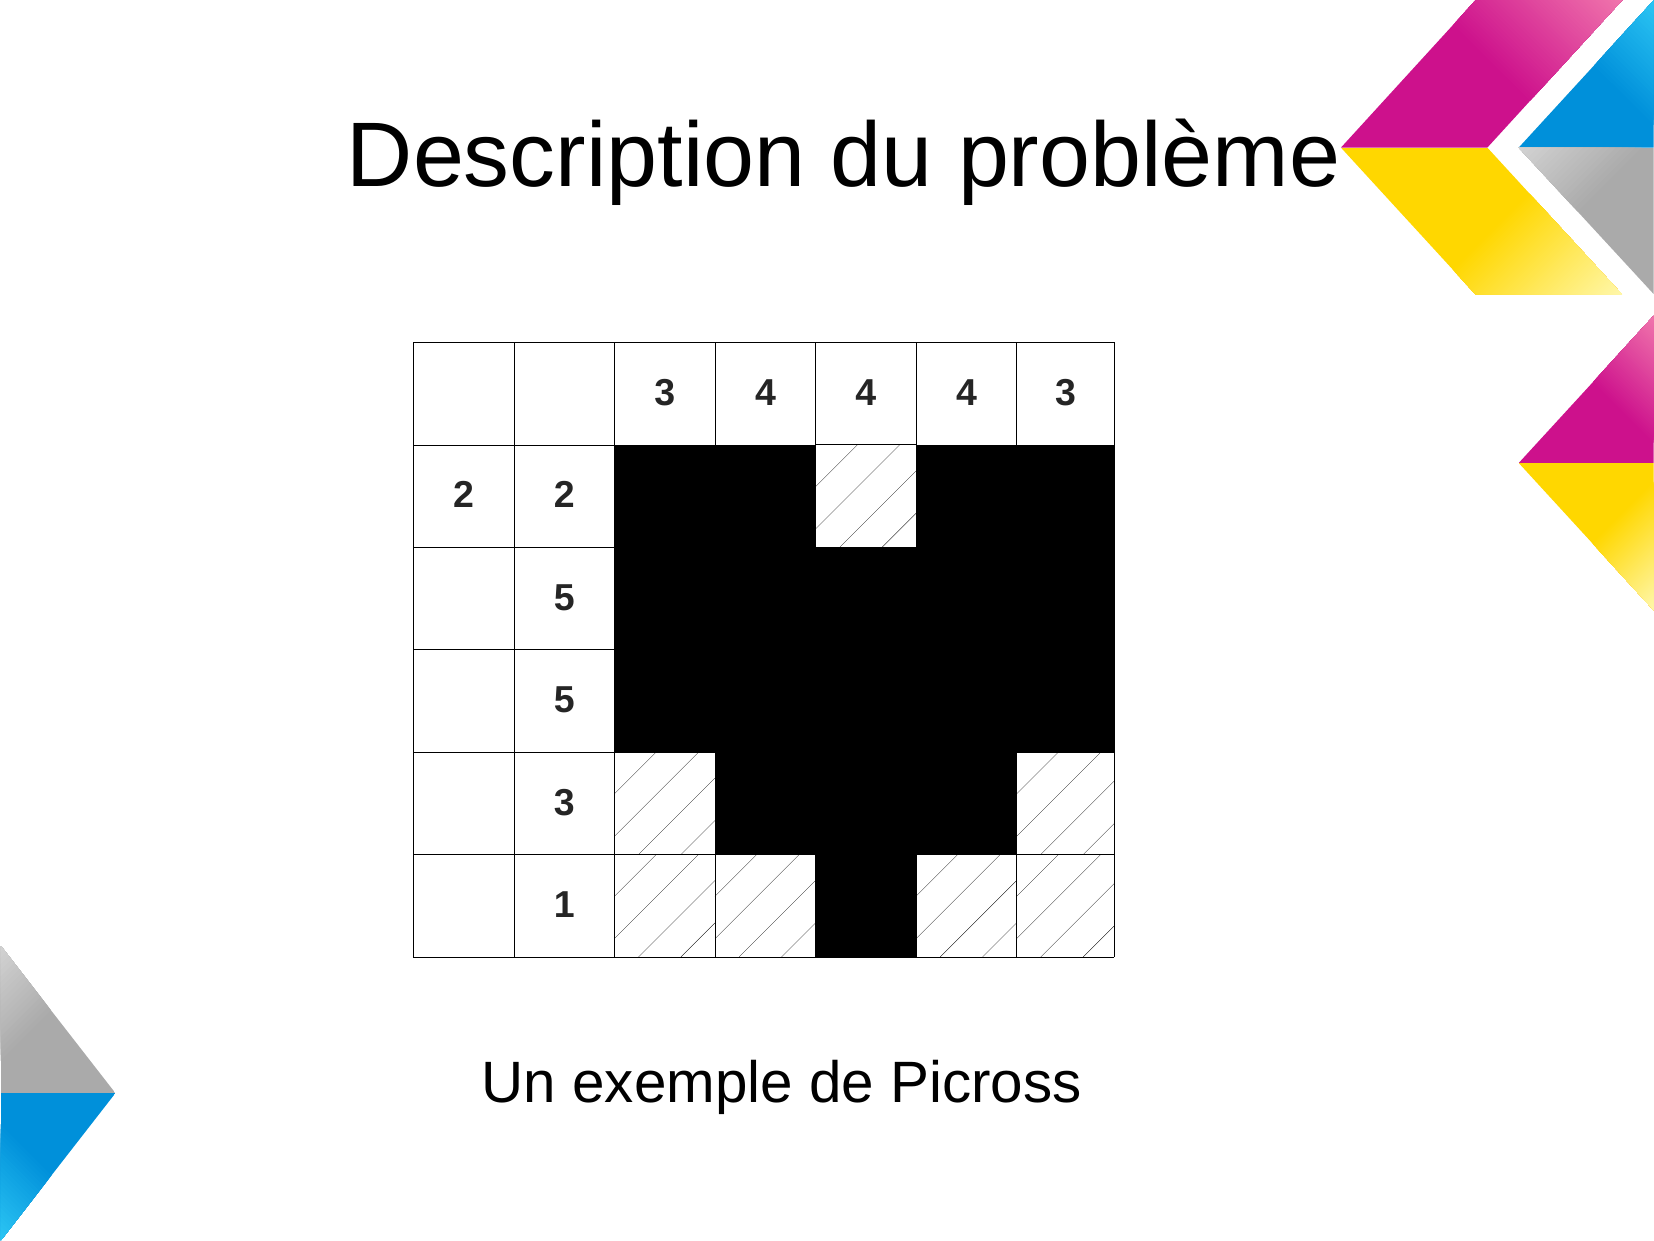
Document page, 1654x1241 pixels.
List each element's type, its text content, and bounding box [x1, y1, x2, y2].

table_cell [716, 650, 815, 752]
table_cell [917, 446, 1016, 547]
table_cell [917, 548, 1016, 649]
table_cell [816, 753, 916, 854]
table_header [414, 343, 514, 445]
table_cell [716, 855, 815, 957]
table_cell [615, 855, 715, 957]
table_cell [1017, 753, 1114, 854]
table_cell [716, 446, 815, 547]
table_cell [1017, 650, 1114, 752]
table_cell 5 [515, 650, 614, 752]
table_cell [414, 548, 514, 649]
table_cell [615, 650, 715, 752]
table_header 3 [1017, 343, 1114, 445]
table_cell [615, 446, 715, 547]
table_cell [816, 855, 916, 957]
table_cell 1 [515, 855, 614, 957]
table_cell 5 [515, 548, 614, 649]
table_cell [615, 753, 715, 854]
table_cell [816, 548, 916, 649]
table_cell [917, 855, 1016, 957]
table_cell [414, 650, 514, 752]
table_header 4 [816, 343, 916, 444]
table_cell [917, 753, 1016, 854]
table_cell [816, 650, 916, 752]
table_header 4 [917, 343, 1016, 445]
table_cell [1017, 548, 1114, 649]
table_cell 3 [515, 753, 614, 854]
text_box Un exemple de Picross [465, 1039, 1099, 1120]
table_cell 2 [515, 446, 614, 547]
table_cell [917, 650, 1016, 752]
table_cell [1017, 446, 1114, 547]
table_cell [716, 548, 815, 649]
table_cell [414, 855, 514, 957]
table_header 4 [716, 343, 815, 445]
title Description du problème [82, 49, 1571, 257]
table_cell [615, 548, 715, 649]
table_cell [716, 753, 815, 854]
table_header 3 [615, 343, 715, 445]
table_cell 2 [414, 446, 514, 547]
table_cell [414, 753, 514, 854]
table_cell [816, 445, 916, 547]
table_header [515, 343, 614, 445]
table_cell [1017, 855, 1114, 957]
